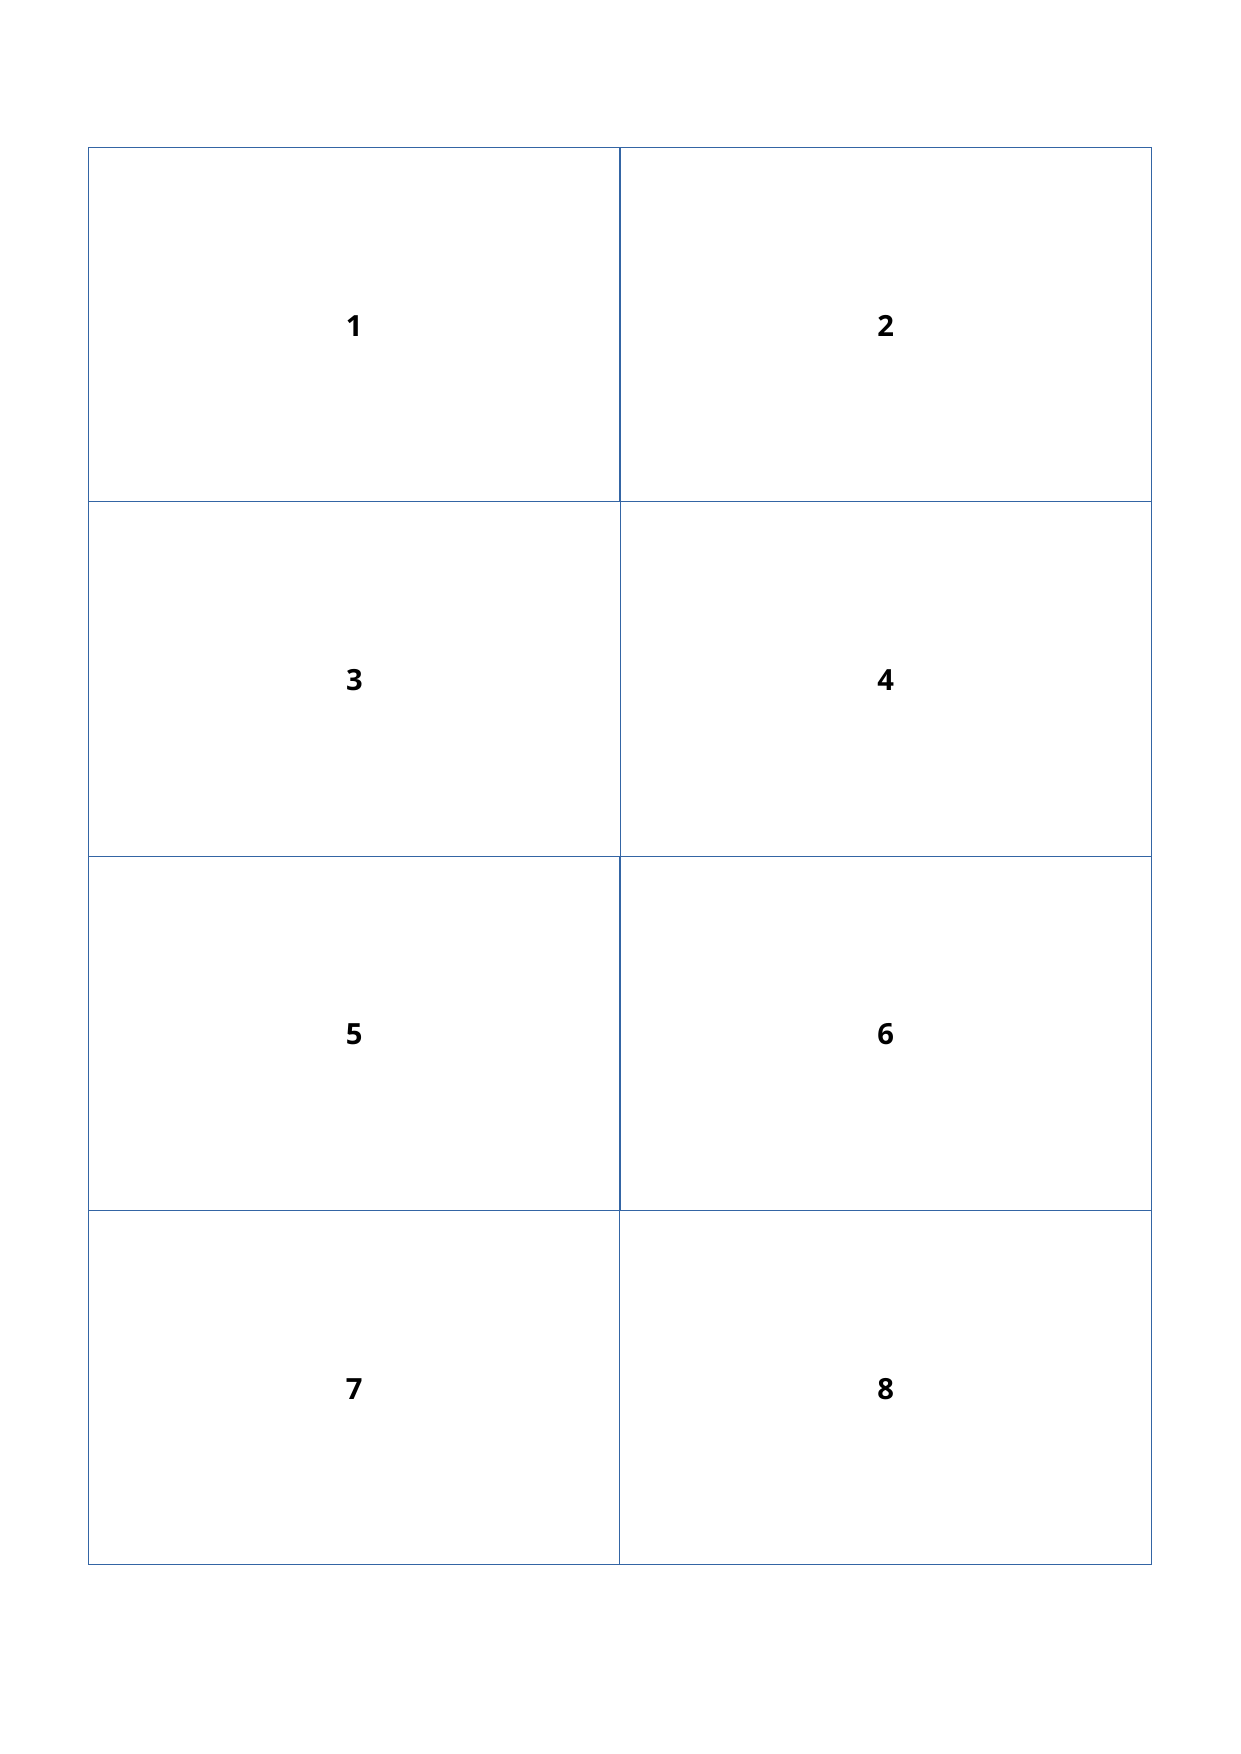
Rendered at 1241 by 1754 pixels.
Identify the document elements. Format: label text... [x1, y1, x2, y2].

text_box 8 [619, 1210, 1152, 1565]
text_box 3 [88, 501, 620, 856]
text_box 5 [88, 856, 620, 1210]
text_box 7 [88, 1210, 619, 1565]
text_box 2 [620, 147, 1152, 501]
text_box 1 [88, 147, 620, 501]
text_box 6 [620, 856, 1152, 1210]
text_box 4 [620, 501, 1152, 856]
